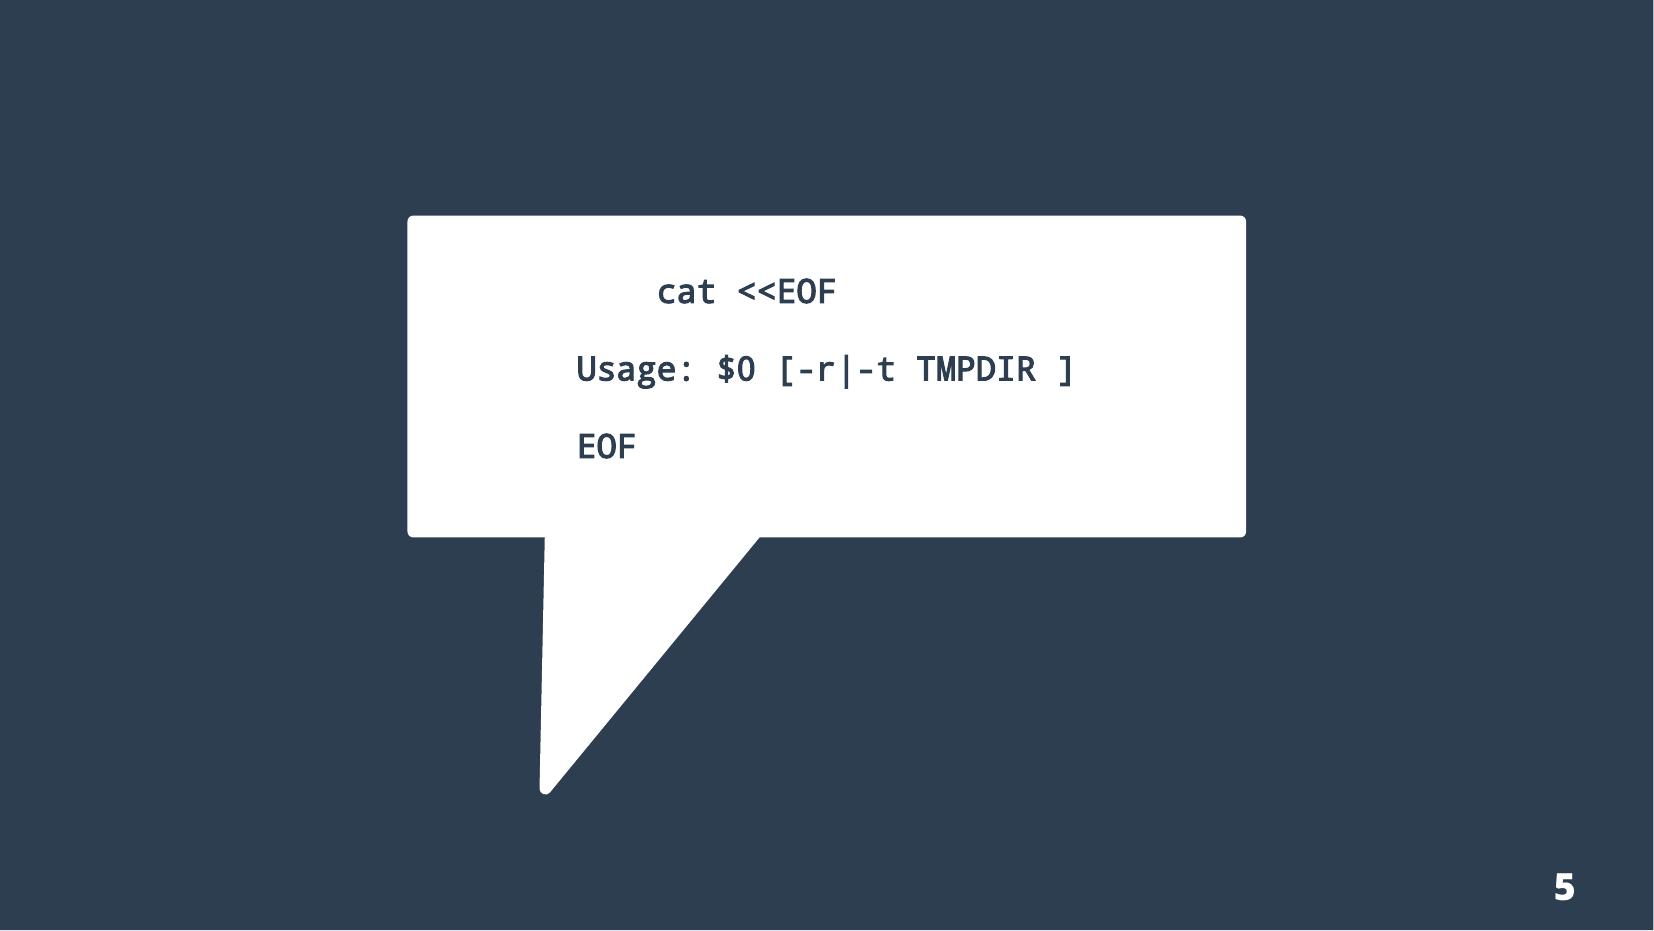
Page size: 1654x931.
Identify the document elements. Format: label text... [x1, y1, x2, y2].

title cat <<EOF Usage: $0 [-r|-t TMPDIR ] EOF [442, 236, 1211, 502]
